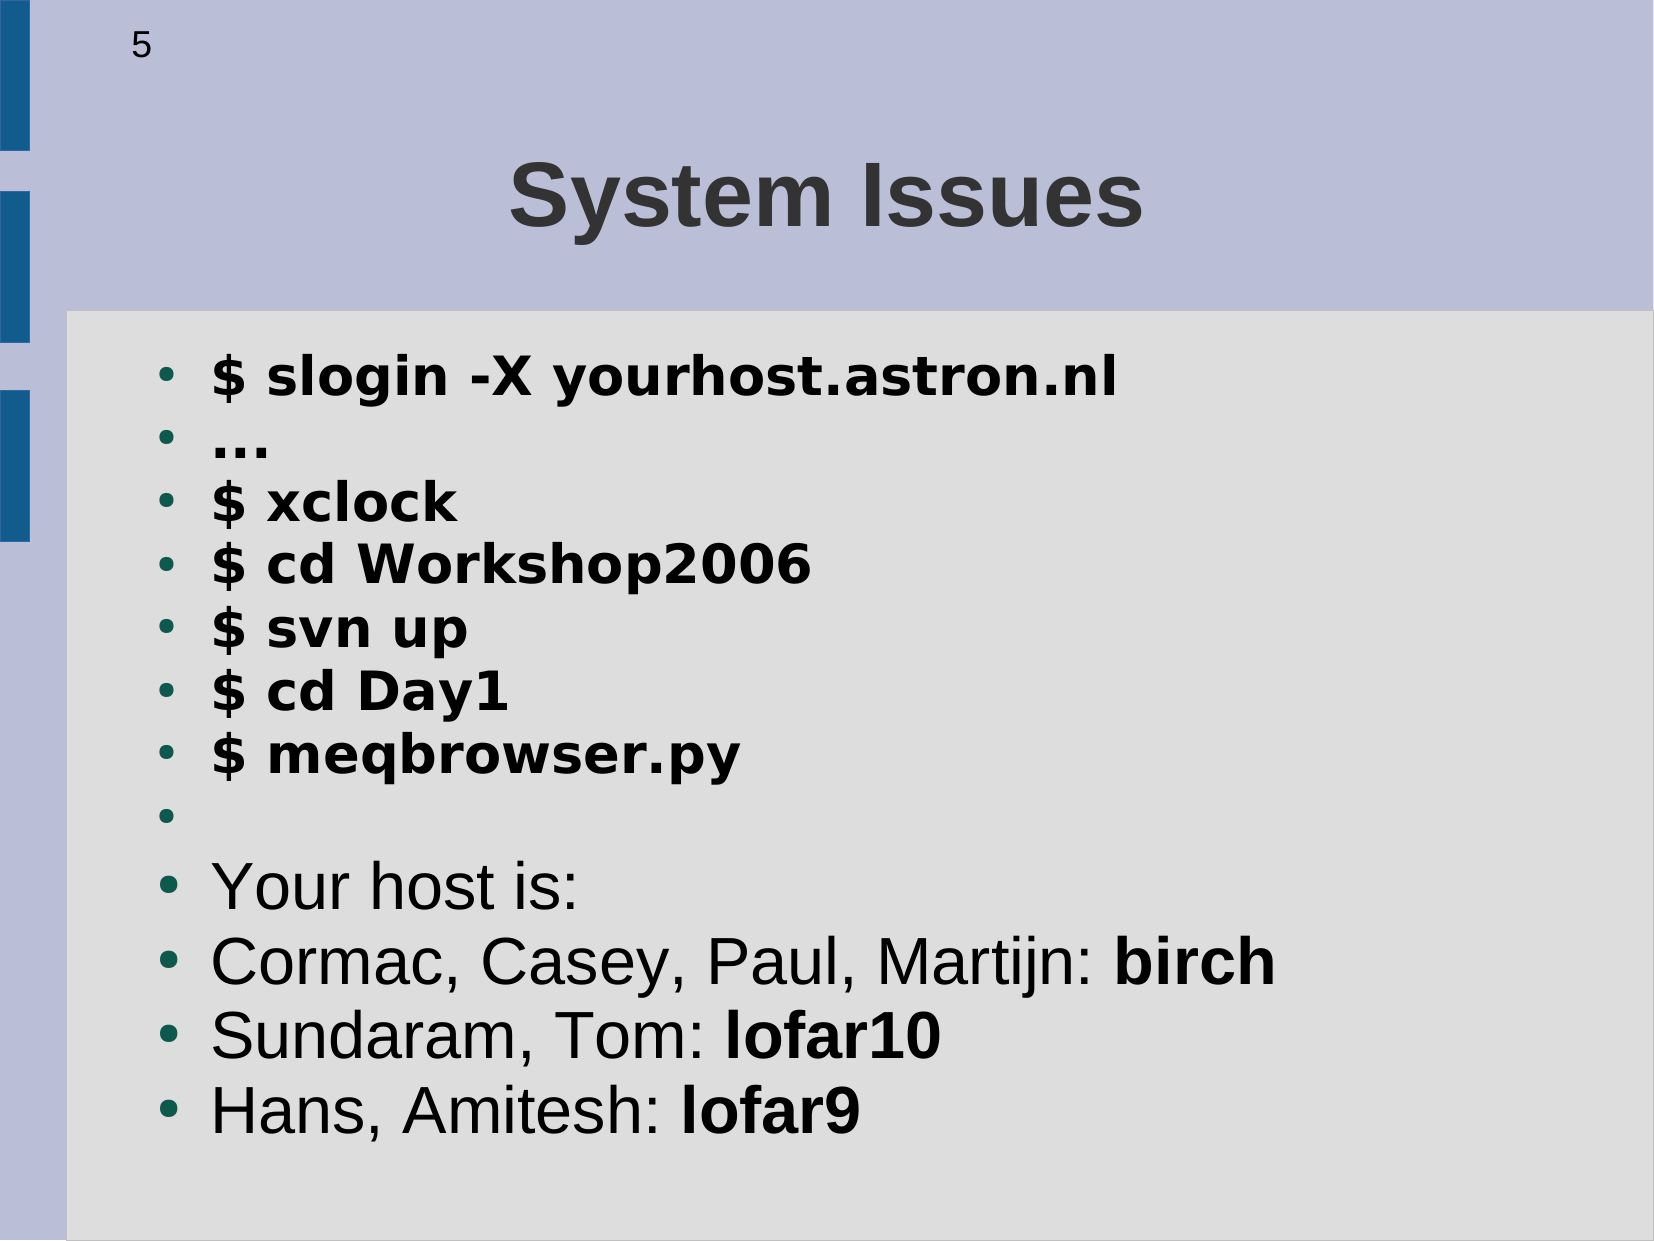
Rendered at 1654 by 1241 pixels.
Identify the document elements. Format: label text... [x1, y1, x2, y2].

title System Issues [121, 91, 1534, 299]
list $ slogin -X yourhost.astron.nl ... $ xclock $ cd Workshop2006 $ svn up $ cd Day1 $ meqbrowser.py Your host is: Cormac, Casey, Paul, Martijn: birch Sundaram, Tom: lofar10 Hans, Amitesh: lofar9 [121, 344, 1534, 1148]
text_box <number> [116, 15, 317, 89]
